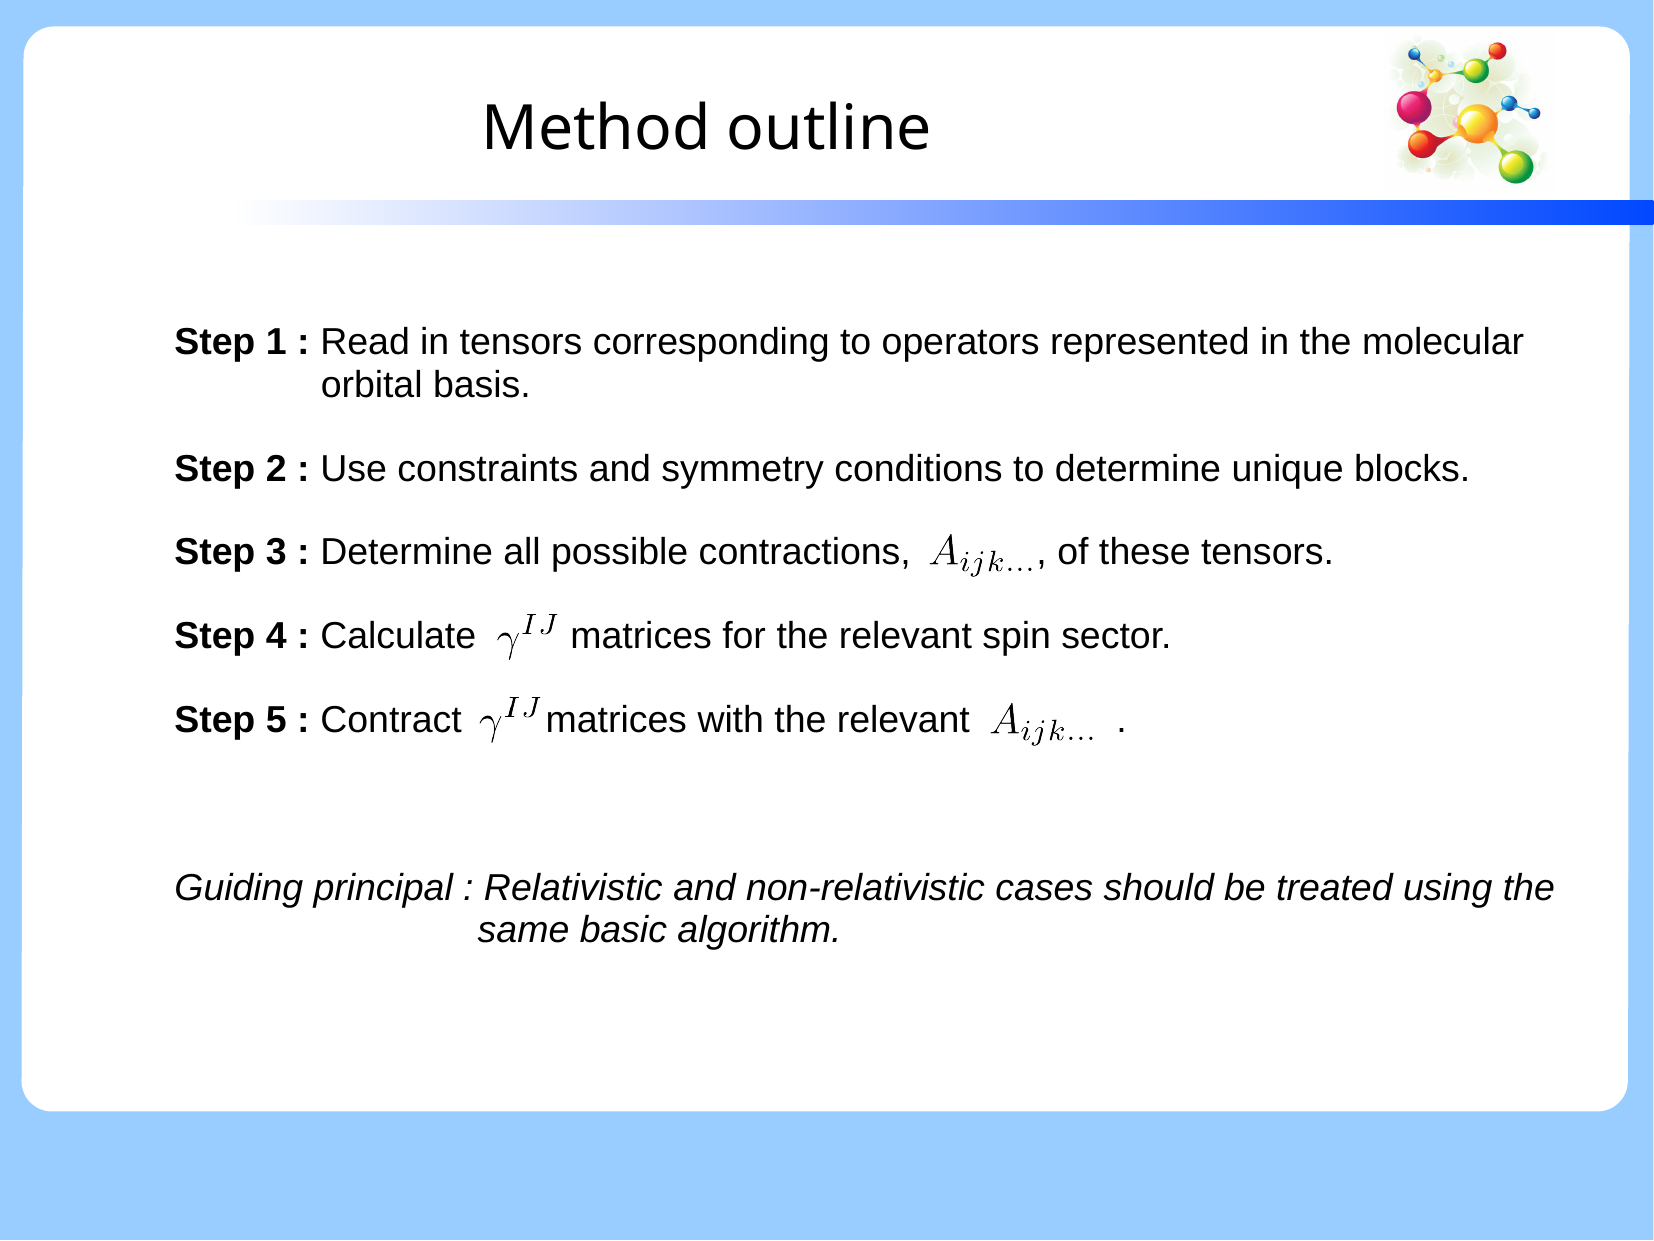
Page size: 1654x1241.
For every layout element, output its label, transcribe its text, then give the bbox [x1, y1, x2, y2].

picture [479, 696, 541, 743]
title Method outline [82, 49, 1332, 201]
text_box Step 1 : Read in tensors corresponding to operators represented in the molecular orbital basis. Step 2 : Use constraints and symmetry conditions to determine unique blocks. Step 3 : Determine all possible contractions, , of these tensors. Step 4 : Calculate matrices for the relevant spin sector. Step 5 : Contract matrices with the relevant . Guiding principal : Relativistic and non-relativistic cases should be treated using the same basic algorithm. [124, 271, 1591, 977]
picture [497, 613, 558, 661]
list [90, 277, 1579, 1069]
picture [1382, 29, 1556, 195]
picture [990, 703, 1093, 746]
picture [929, 534, 1032, 577]
